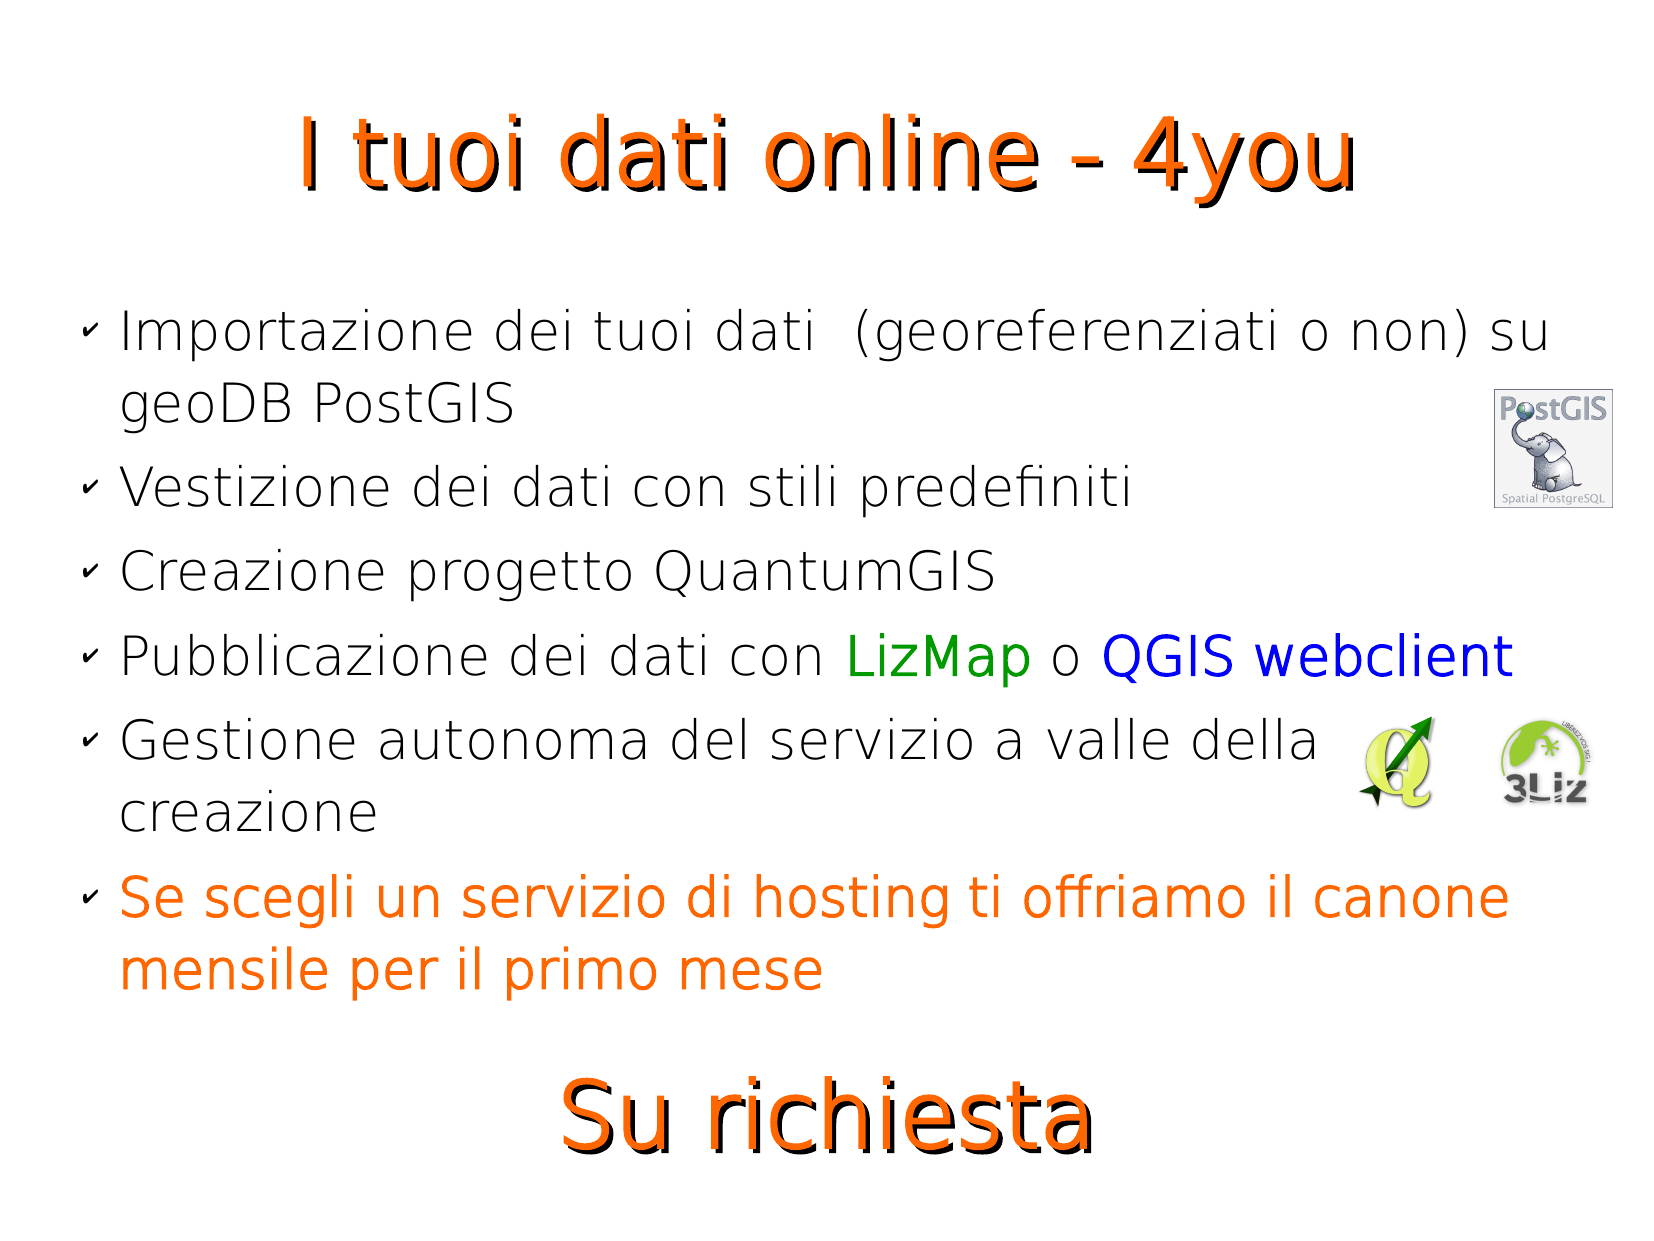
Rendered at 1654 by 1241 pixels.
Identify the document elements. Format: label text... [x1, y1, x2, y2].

subtitle Importazione dei tuoi dati (georeferenziati o non) su geoDB PostGIS Vestizione dei dati con stili predefiniti Creazione progetto QuantumGIS Pubblicazione dei dati con LizMap o QGIS webclient Gestione autonoma del servizio a valle della creazione Se scegli un servizio di hosting ti offriamo il canone mensile per il primo mese [82, 290, 1571, 1010]
title I tuoi dati online - 4you [82, 49, 1571, 257]
picture [1494, 389, 1613, 508]
title Su richiesta [82, 1012, 1571, 1220]
picture [1498, 714, 1595, 811]
picture [1351, 714, 1447, 811]
